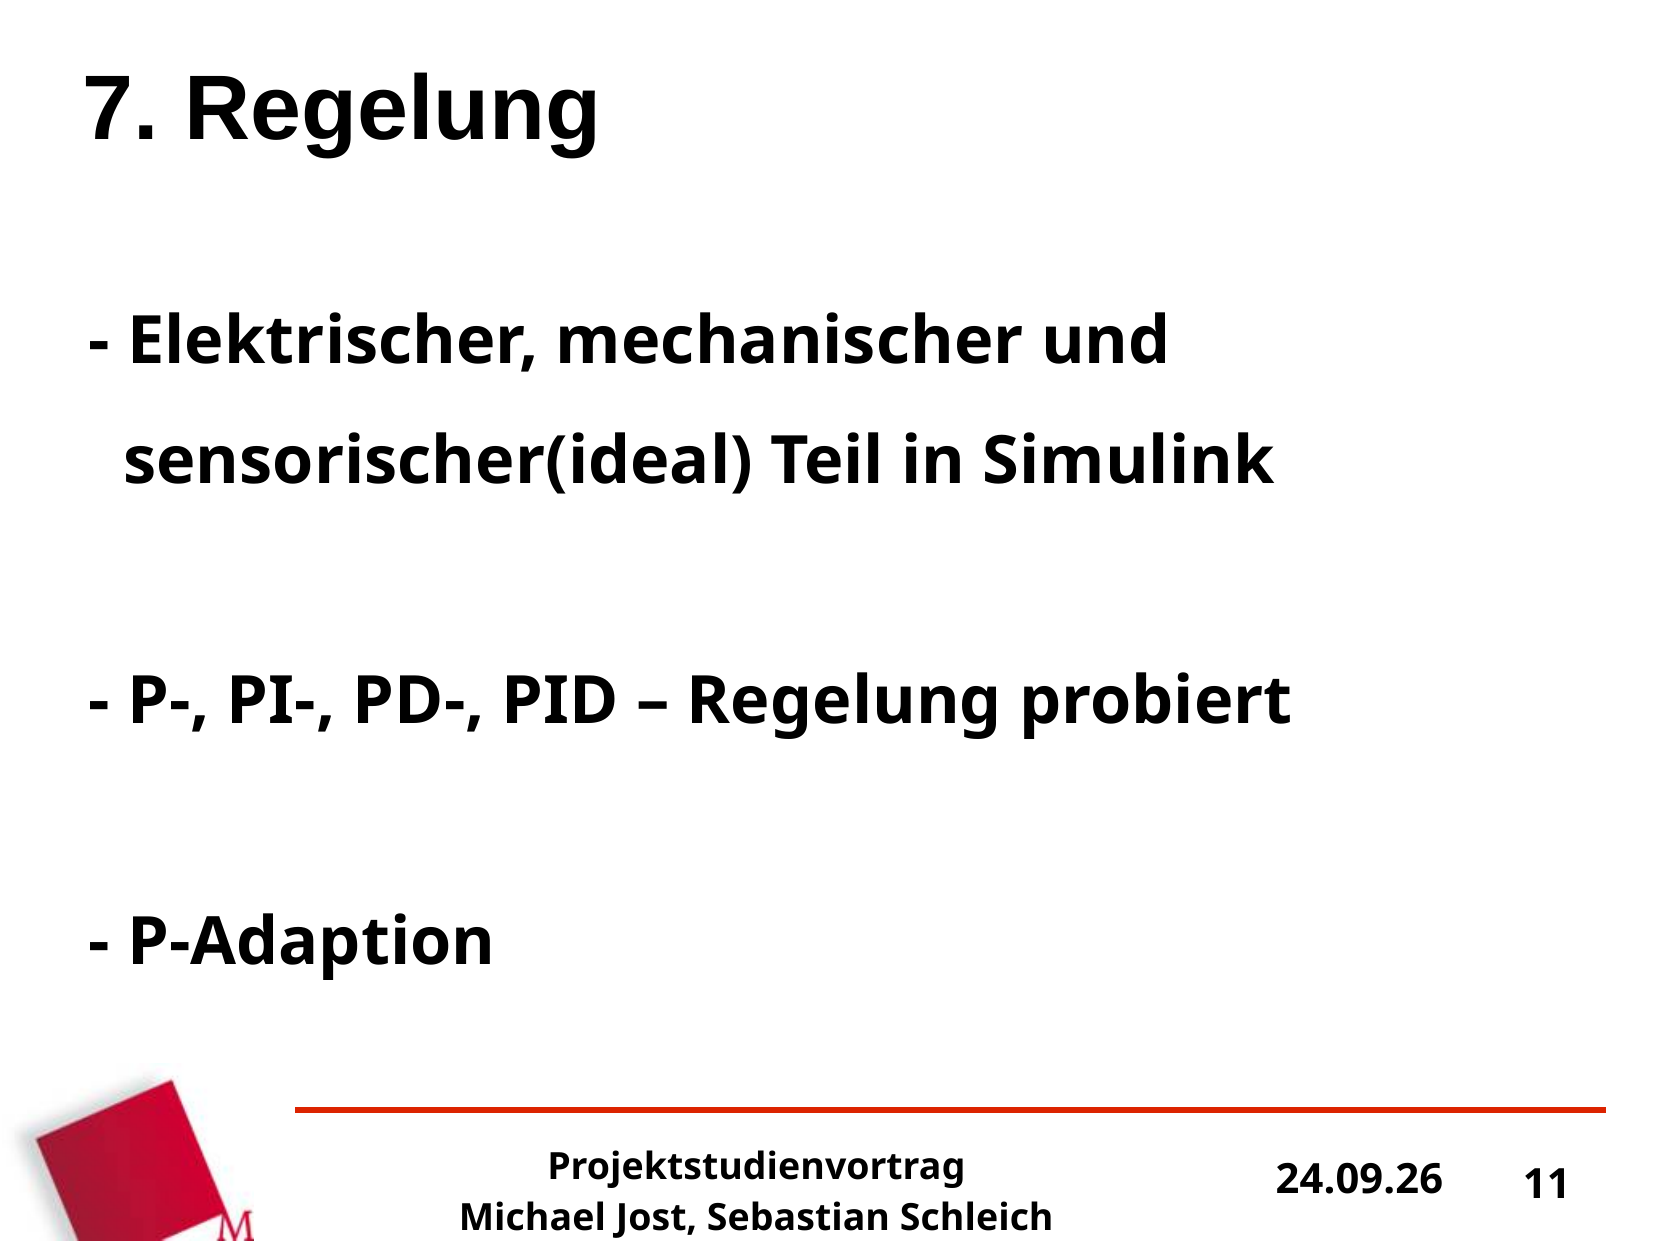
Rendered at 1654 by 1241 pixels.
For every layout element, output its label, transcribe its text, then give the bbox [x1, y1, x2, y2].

list - Elektrischer, mechanischer und sensorischer(ideal) Teil in Simulink - P-, PI-, PD-, PID – Regelung probiert - P-Adaption [88, 259, 1571, 1016]
title 7. Regelung [82, 49, 1571, 166]
picture [2, 1063, 254, 1241]
